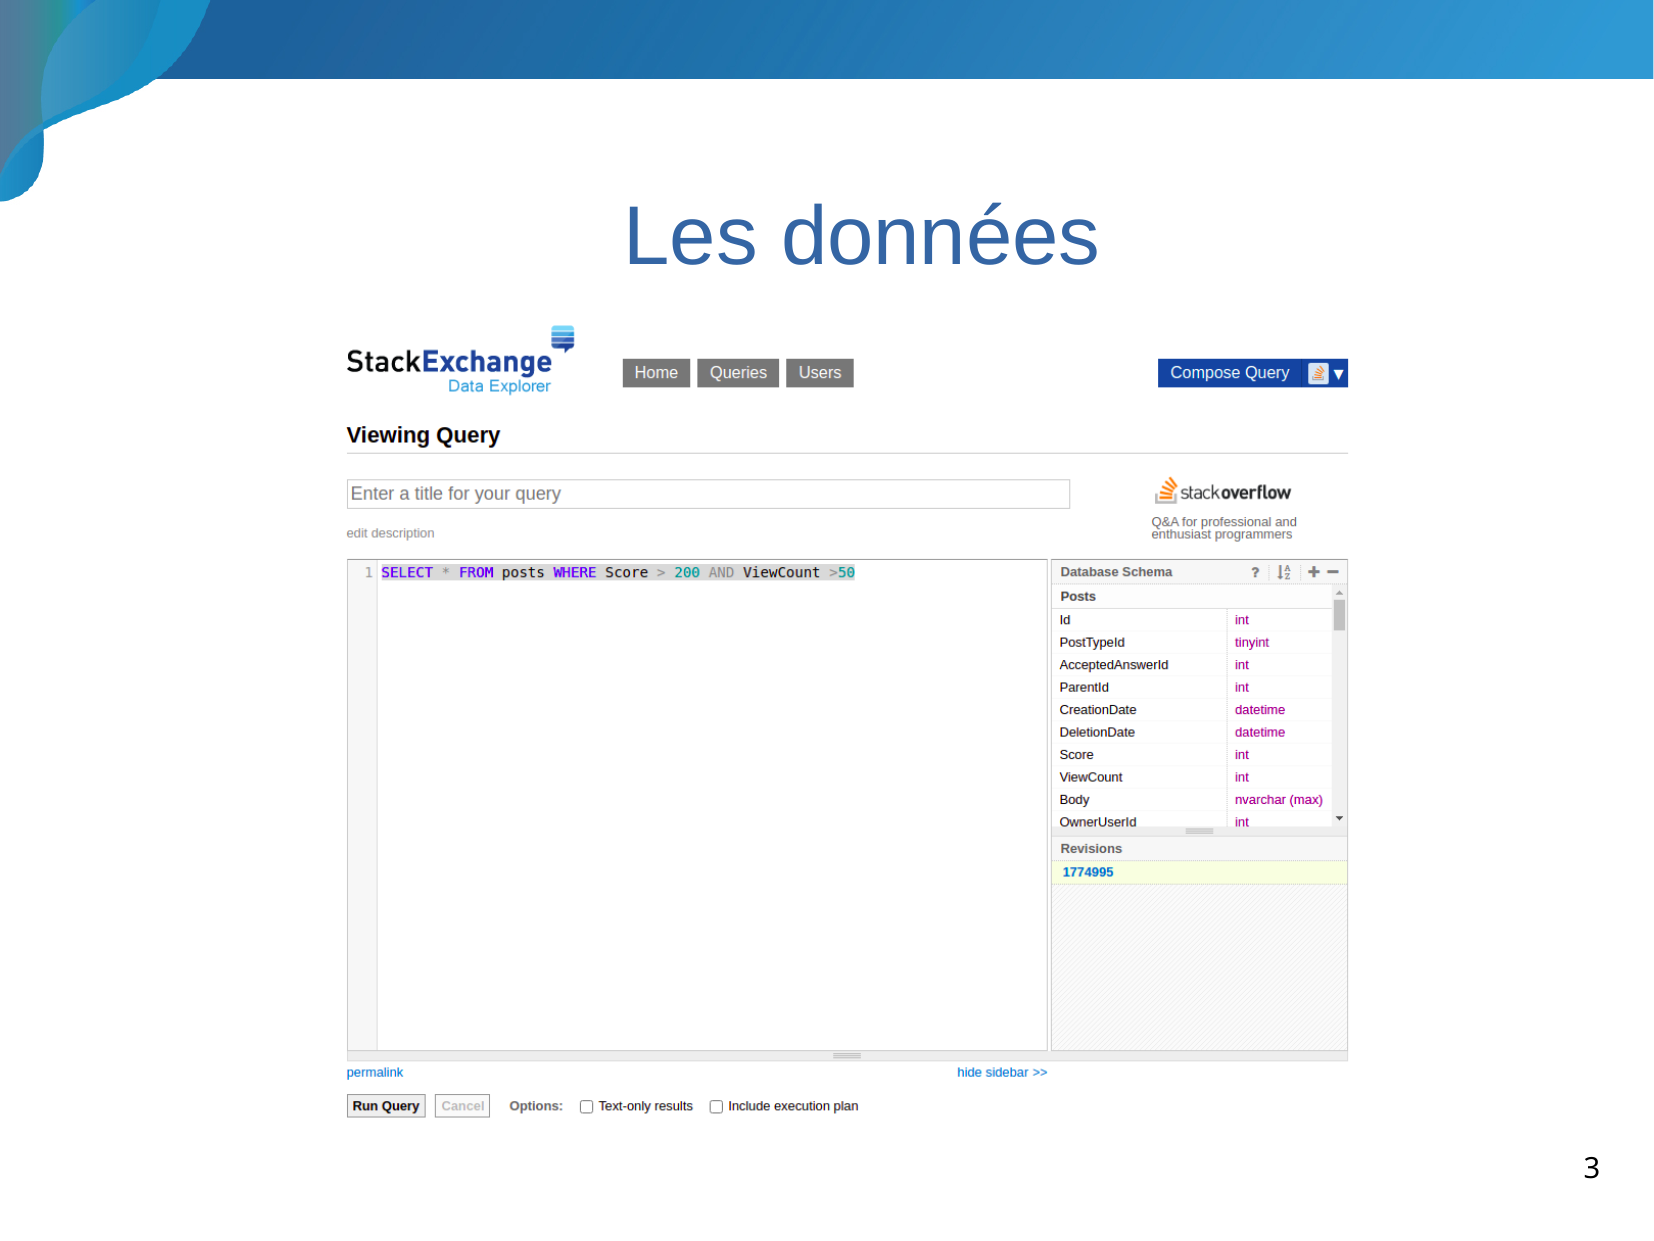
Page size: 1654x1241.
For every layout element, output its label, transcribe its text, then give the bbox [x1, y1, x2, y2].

title Les données [82, 139, 1571, 332]
picture [0, 0, 1654, 1241]
